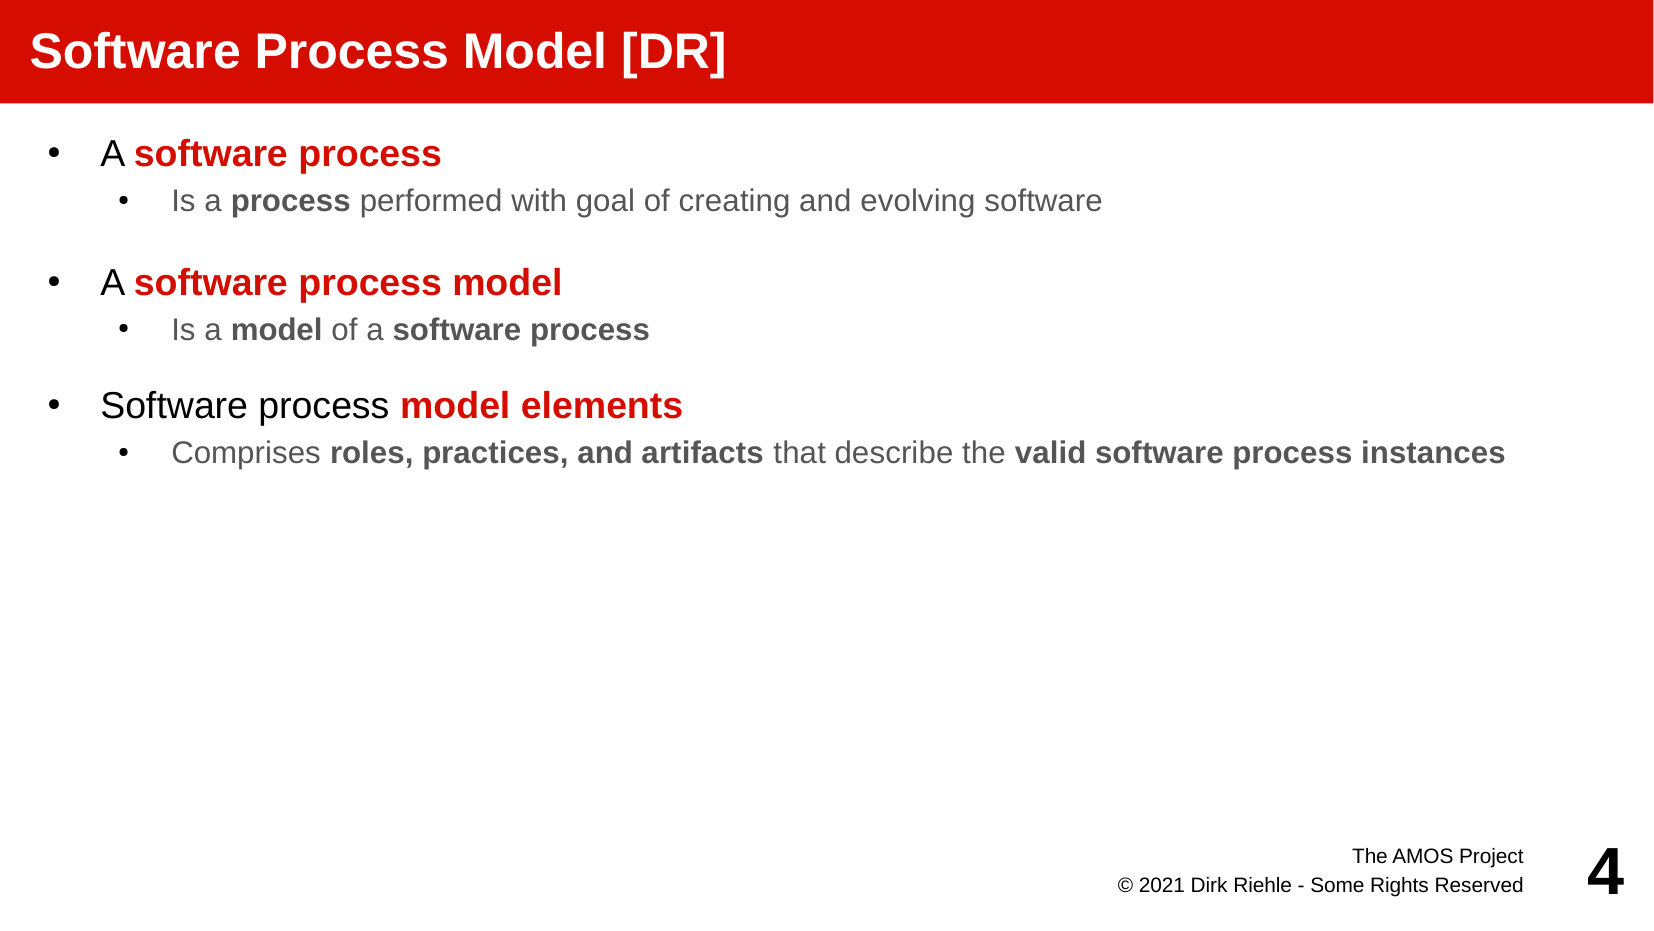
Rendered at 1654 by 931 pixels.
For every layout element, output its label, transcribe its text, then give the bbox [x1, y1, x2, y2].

title Software Process Model [DR] [0, 0, 1654, 104]
list A software process Is a process performed with goal of creating and evolving software A software process model Is a model of a software process Software process model elements Comprises roles, practices, and artifacts that describe the valid software process instances [29, 132, 1625, 813]
